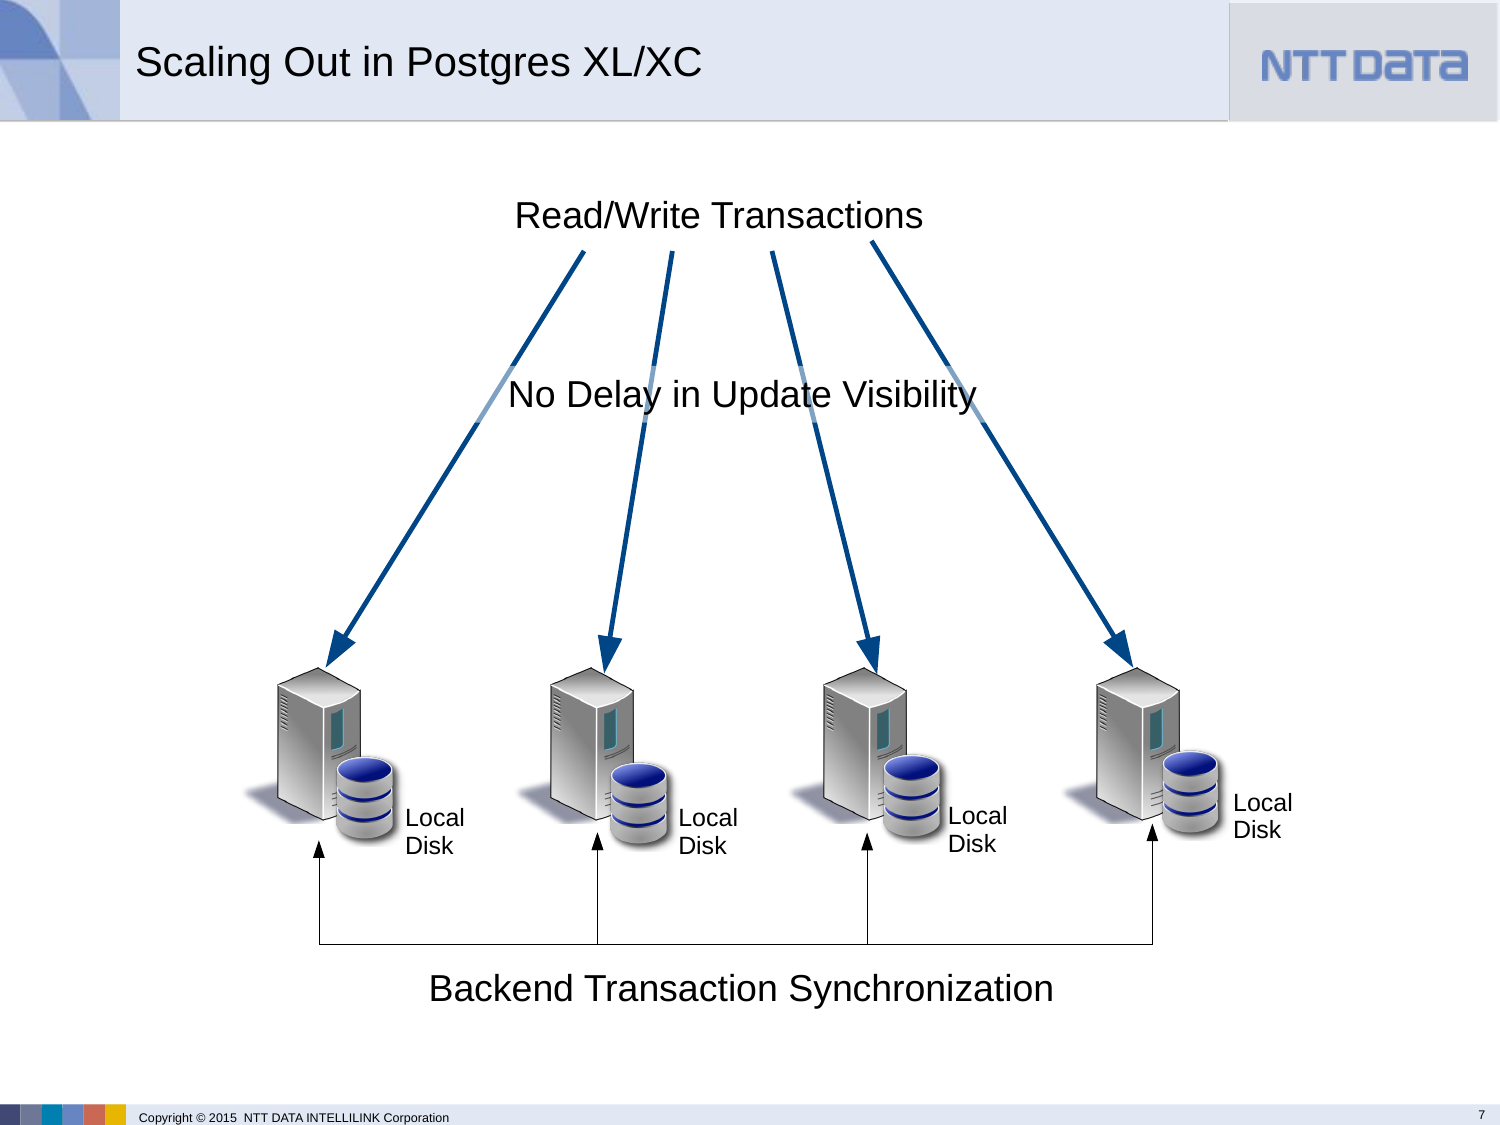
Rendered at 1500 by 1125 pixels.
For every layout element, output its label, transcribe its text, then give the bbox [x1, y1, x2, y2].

text_box No Delay in Update Visibility [392, 365, 1092, 423]
text_box Backend Transaction Synchronization [343, 960, 1140, 1017]
picture [512, 667, 681, 852]
picture [1058, 667, 1232, 841]
picture [1262, 50, 1468, 81]
picture [239, 667, 407, 847]
text_box Local Disk [663, 796, 759, 868]
picture [785, 667, 954, 845]
text_box Local Disk [1218, 780, 1314, 852]
title Scaling Out in Postgres XL/XC [120, 0, 1241, 120]
text_box Local Disk [390, 796, 486, 868]
text_box Local Disk [933, 794, 1029, 865]
picture [0, 0, 120, 120]
text_box Read/Write Transactions [369, 186, 1069, 244]
